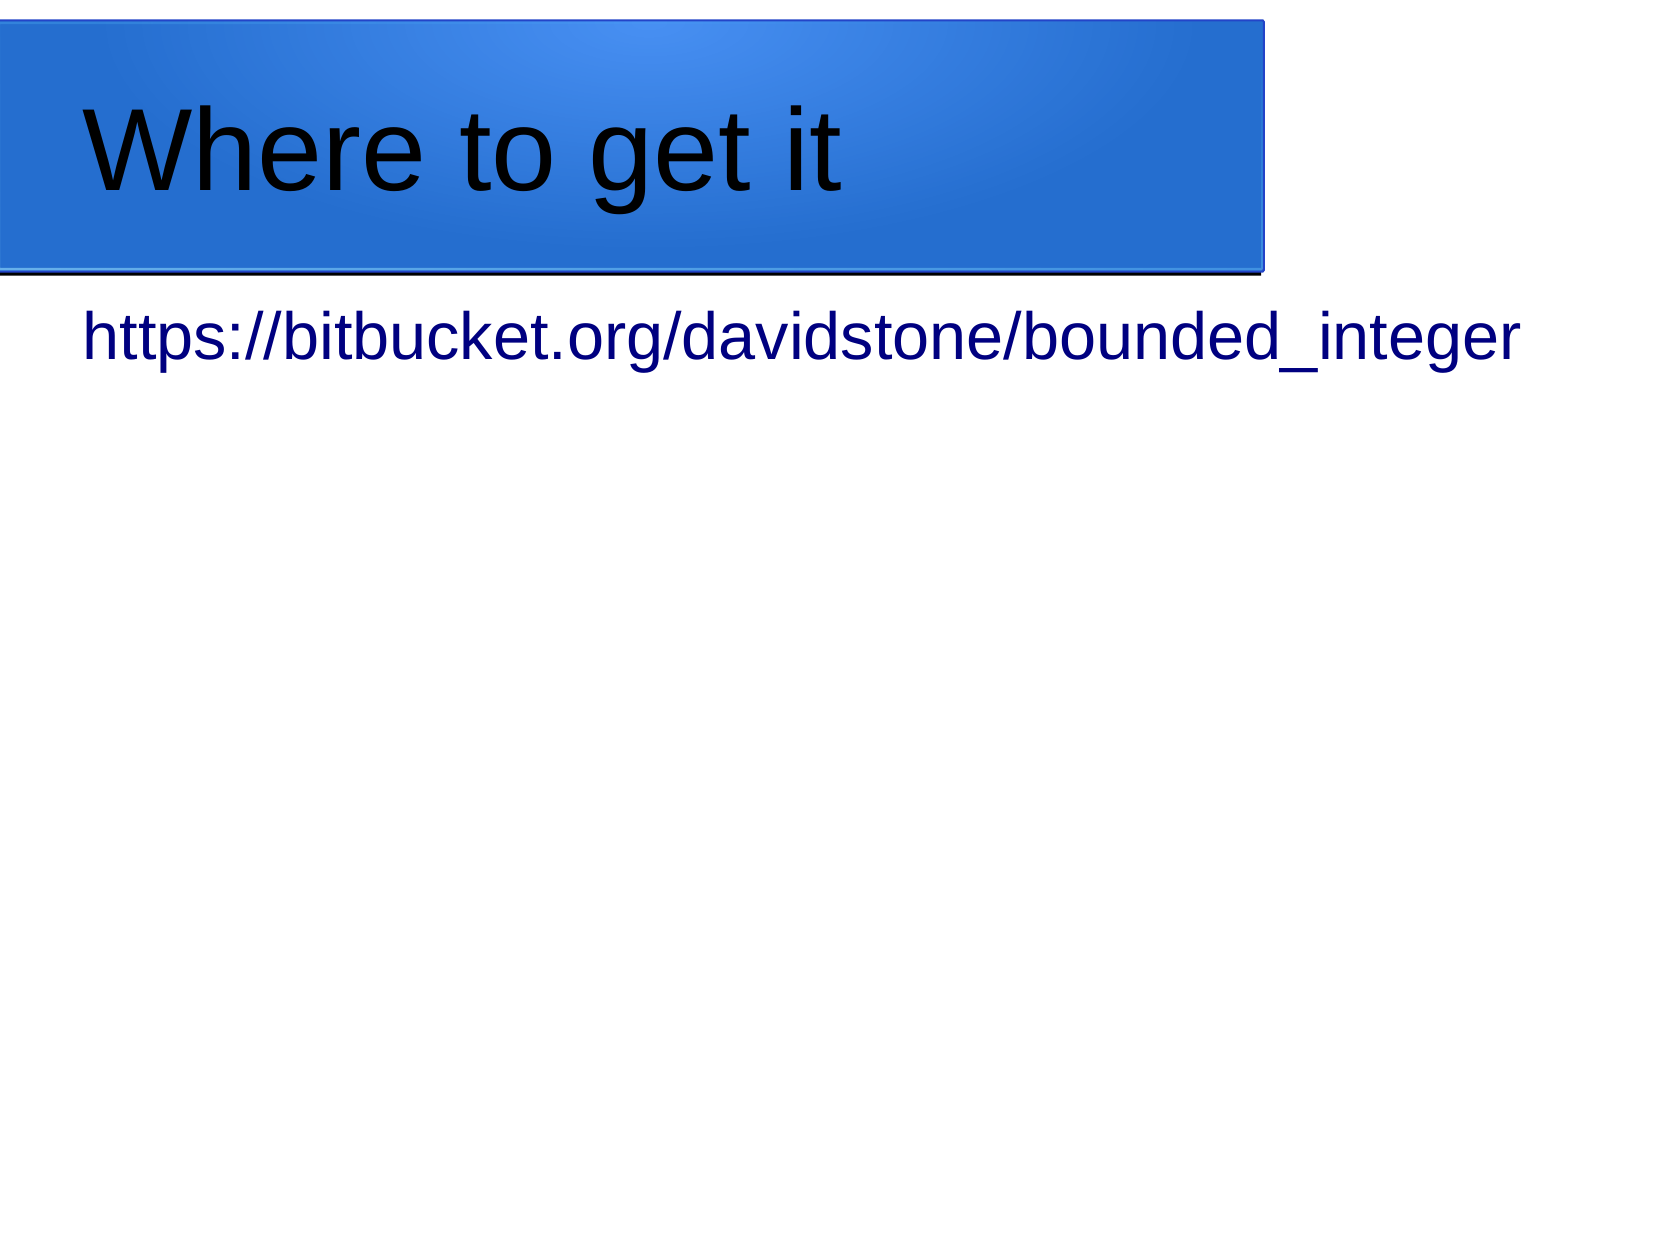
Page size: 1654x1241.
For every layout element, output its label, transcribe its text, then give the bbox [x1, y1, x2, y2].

list https://bitbucket.org/davidstone/bounded_integer [82, 299, 1571, 1019]
title Where to get it [82, 47, 1235, 252]
